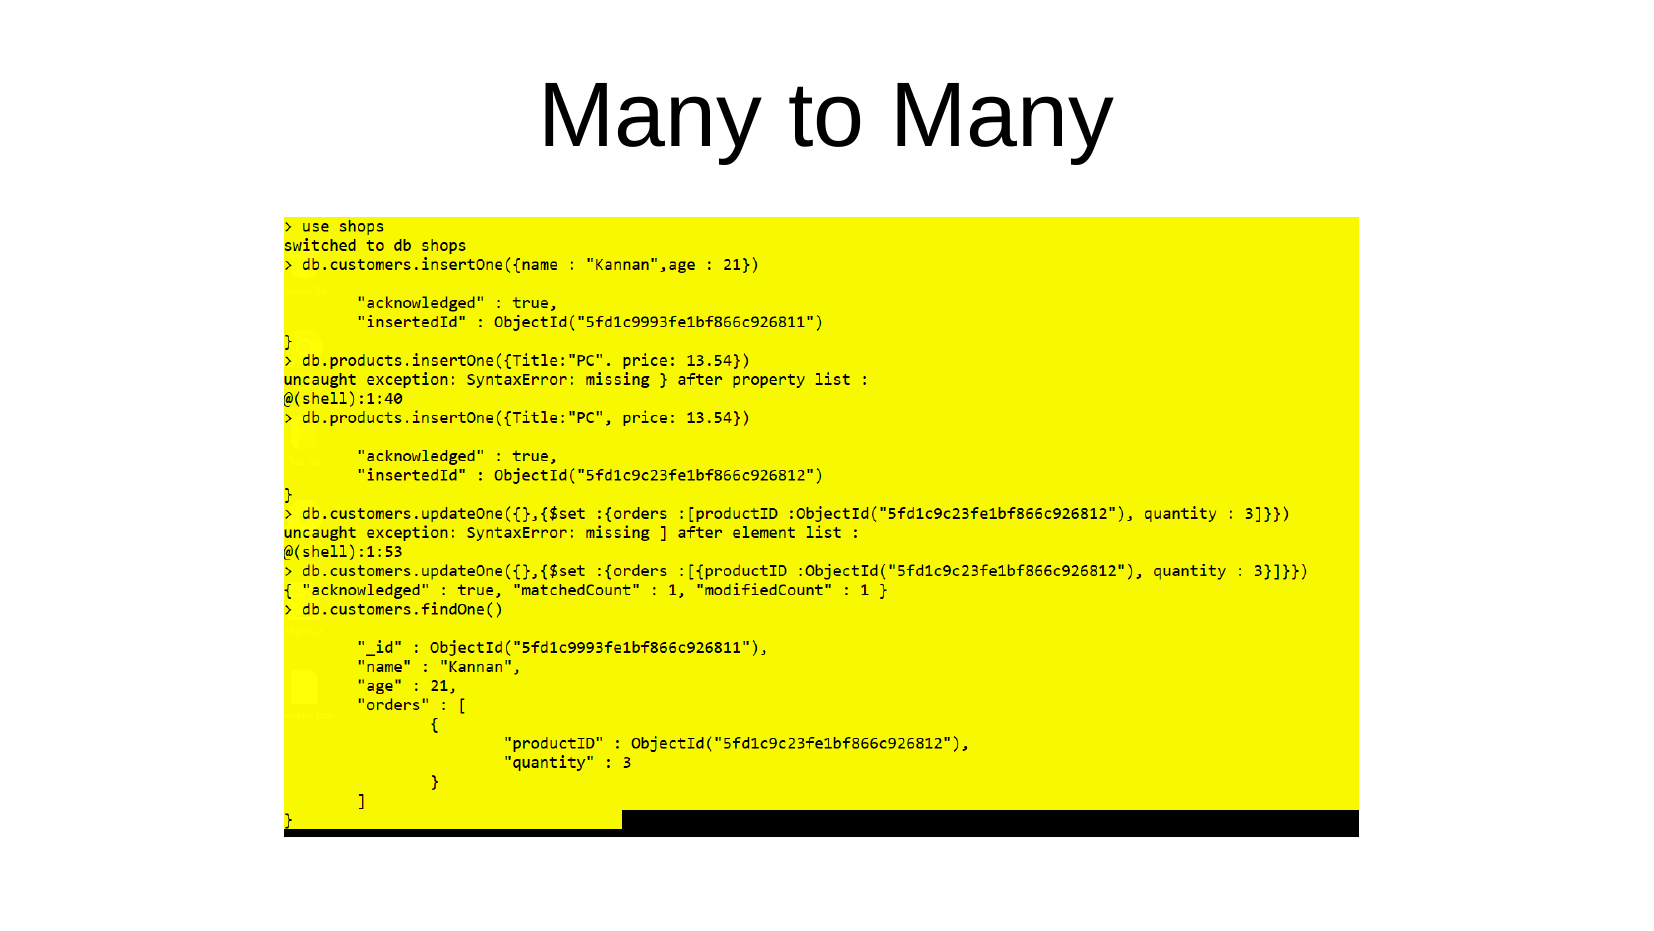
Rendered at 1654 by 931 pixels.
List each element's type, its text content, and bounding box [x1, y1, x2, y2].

title Many to Many [82, 37, 1571, 193]
picture [284, 217, 1359, 838]
